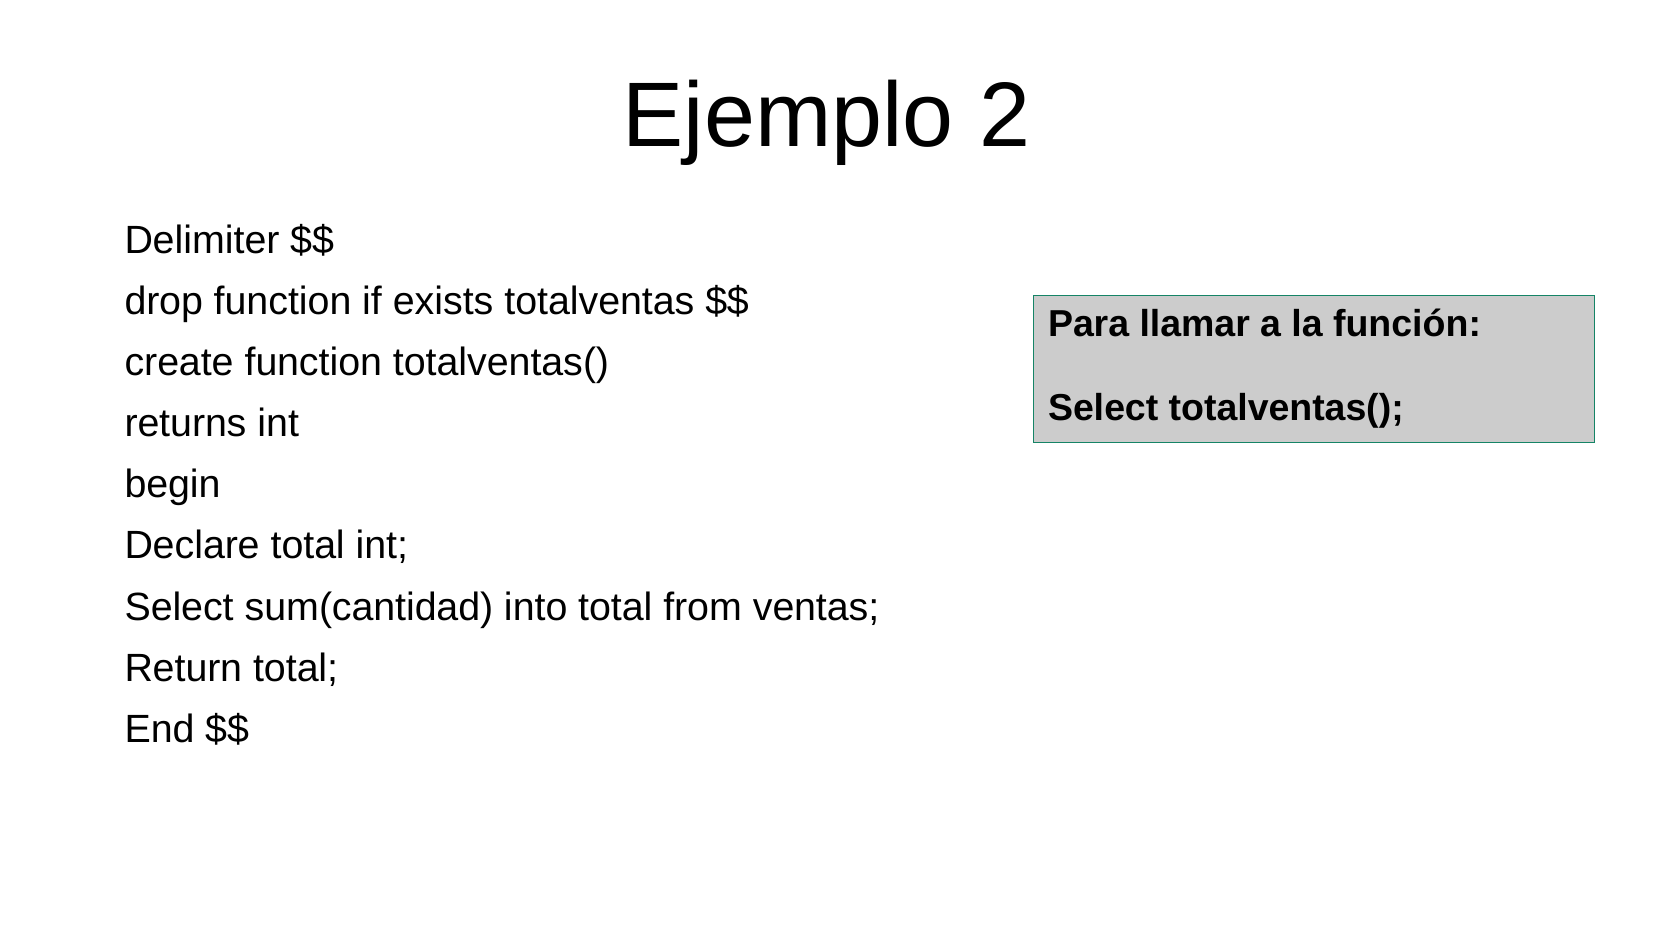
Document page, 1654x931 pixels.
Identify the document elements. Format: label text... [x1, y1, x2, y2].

text_box Para llamar a la función: Select totalventas(); [1033, 295, 1595, 443]
title Ejemplo 2 [82, 37, 1571, 193]
list Delimiter $$ drop function if exists totalventas $$ create function totalventas() returns int begin Declare total int; Select sum(cantidad) into total from ventas; Return total; End $$ [82, 217, 1571, 758]
